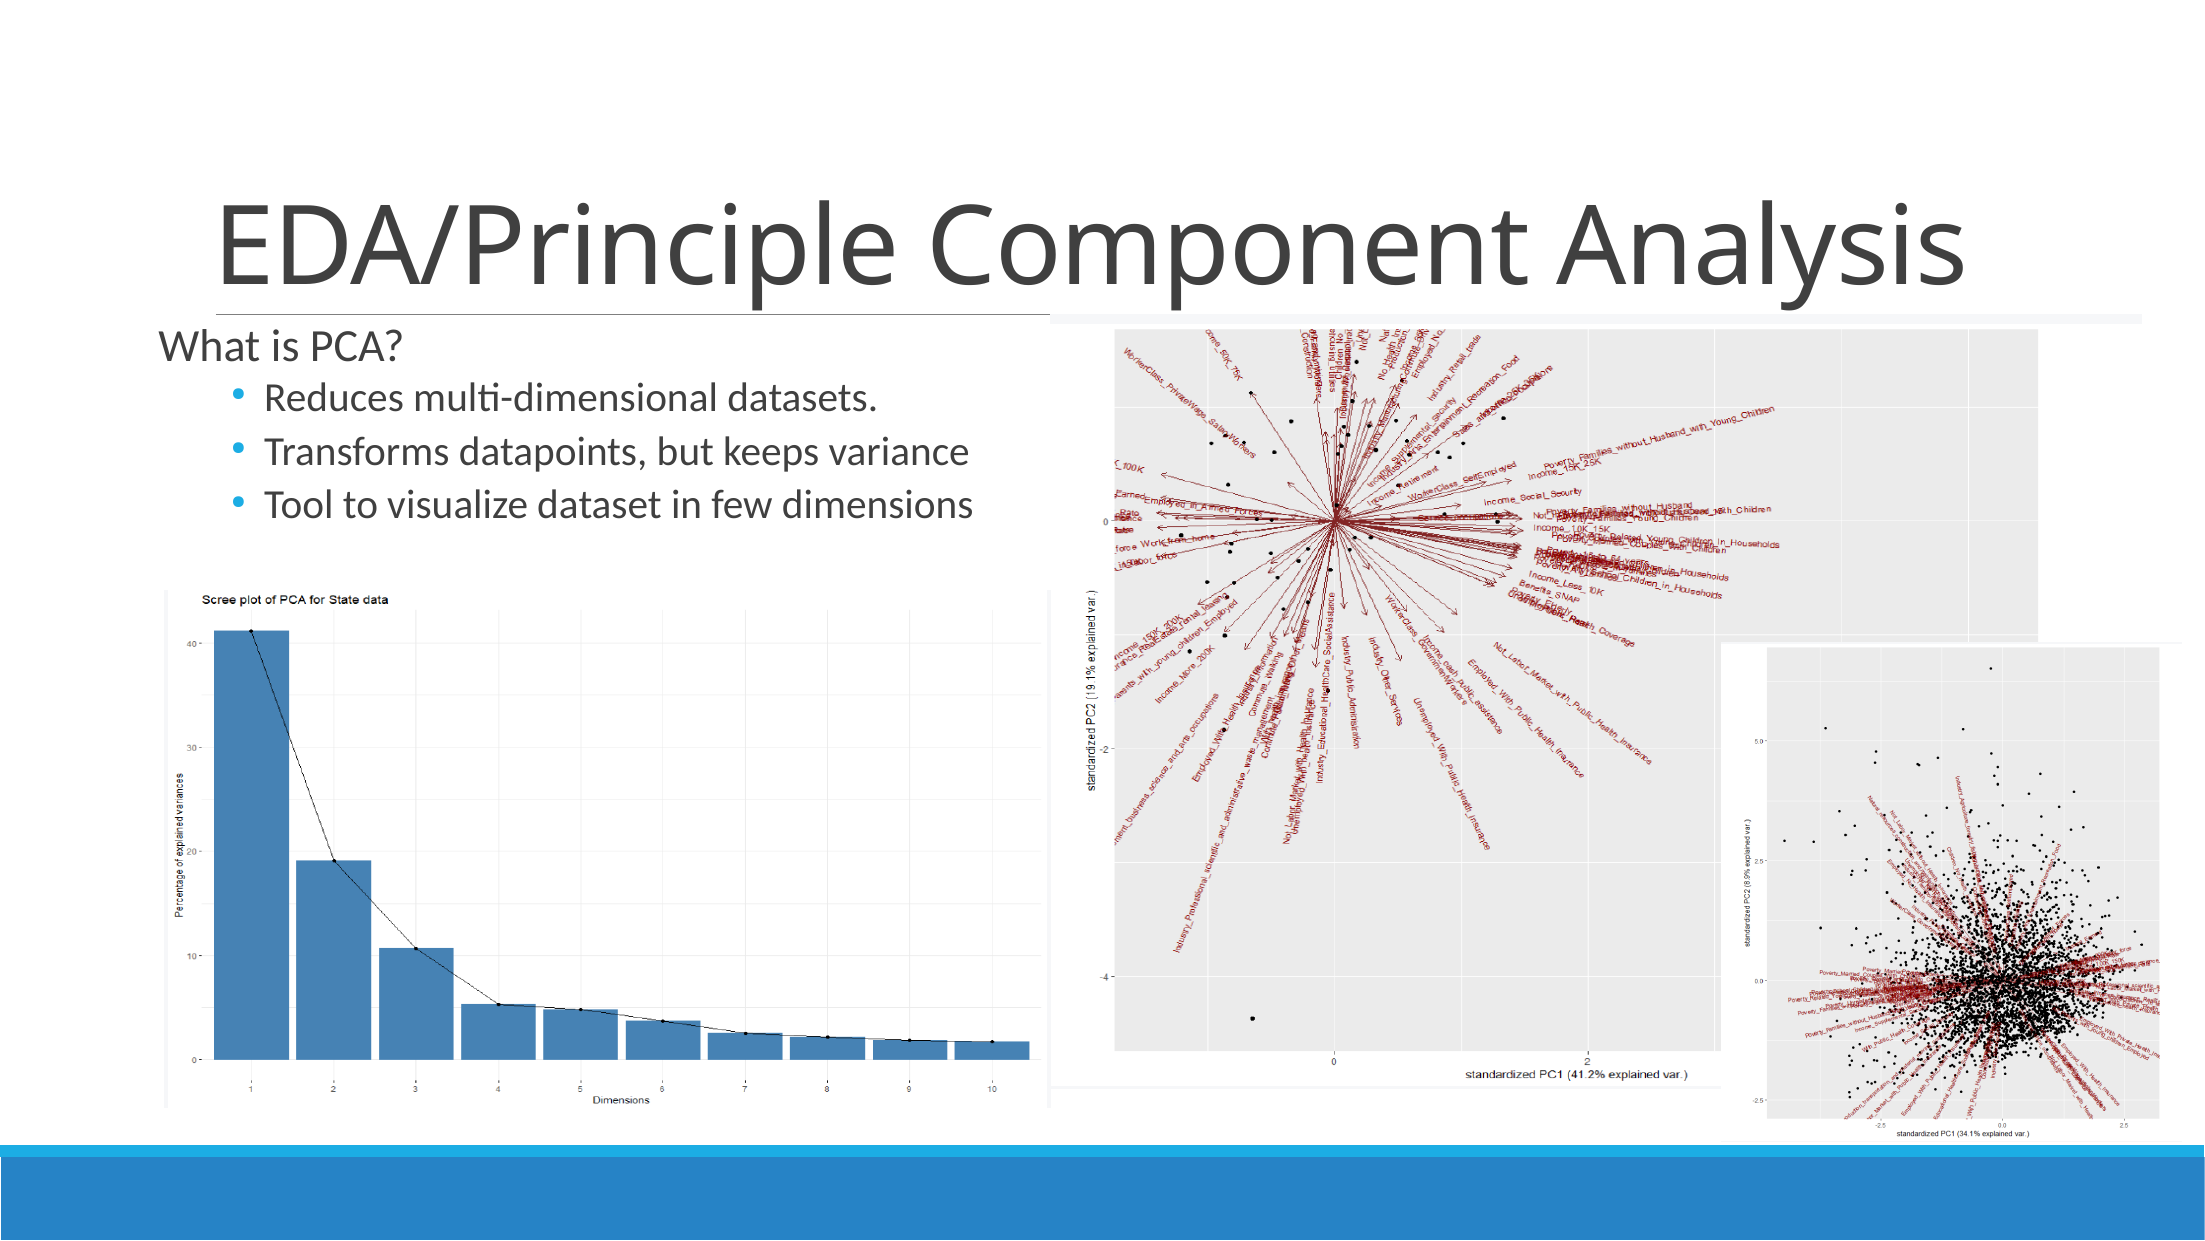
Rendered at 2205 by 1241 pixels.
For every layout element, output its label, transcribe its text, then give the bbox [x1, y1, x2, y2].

picture [164, 314, 2182, 1142]
list What is PCA? Reduces multi-dimensional datasets. Transforms datapoints, but keeps variance Tool to visualize dataset in few dimensions [158, 314, 1050, 1042]
title EDA/Principle Component Analysis [198, 51, 2018, 314]
